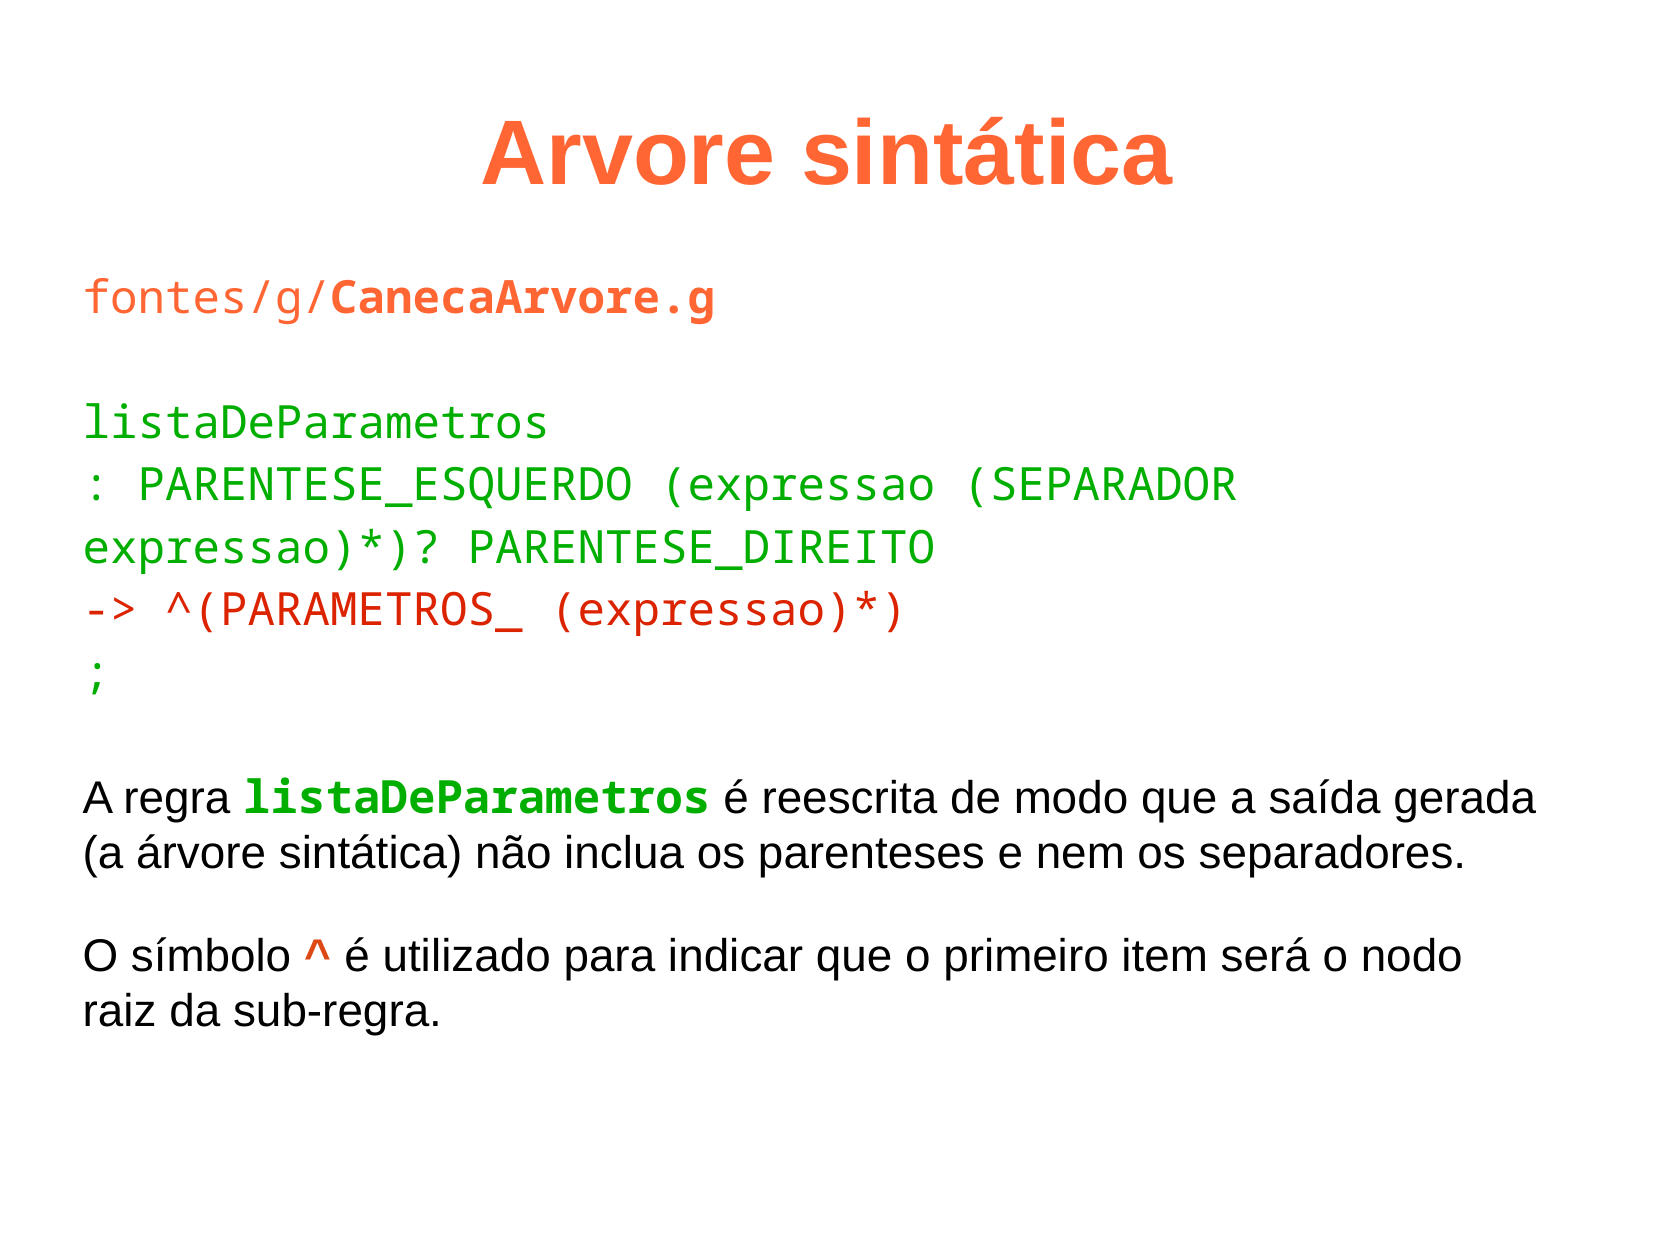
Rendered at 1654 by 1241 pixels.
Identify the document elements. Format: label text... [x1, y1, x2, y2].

title Arvore sintática [82, 49, 1571, 257]
subtitle fontes/g/CanecaArvore.g listaDeParametros : PARENTESE_ESQUERDO (expressao (SEPARADOR expressao)*)? PARENTESE_DIREITO -> ^(PARAMETROS_ (expressao)*) ; A regra listaDeParametros é reescrita de modo que a saída gerada (a árvore sintática) não inclua os parenteses e nem os separadores. O símbolo ^ é utilizado para indicar que o primeiro item será o nodo raiz da sub-regra. [82, 290, 1538, 1010]
